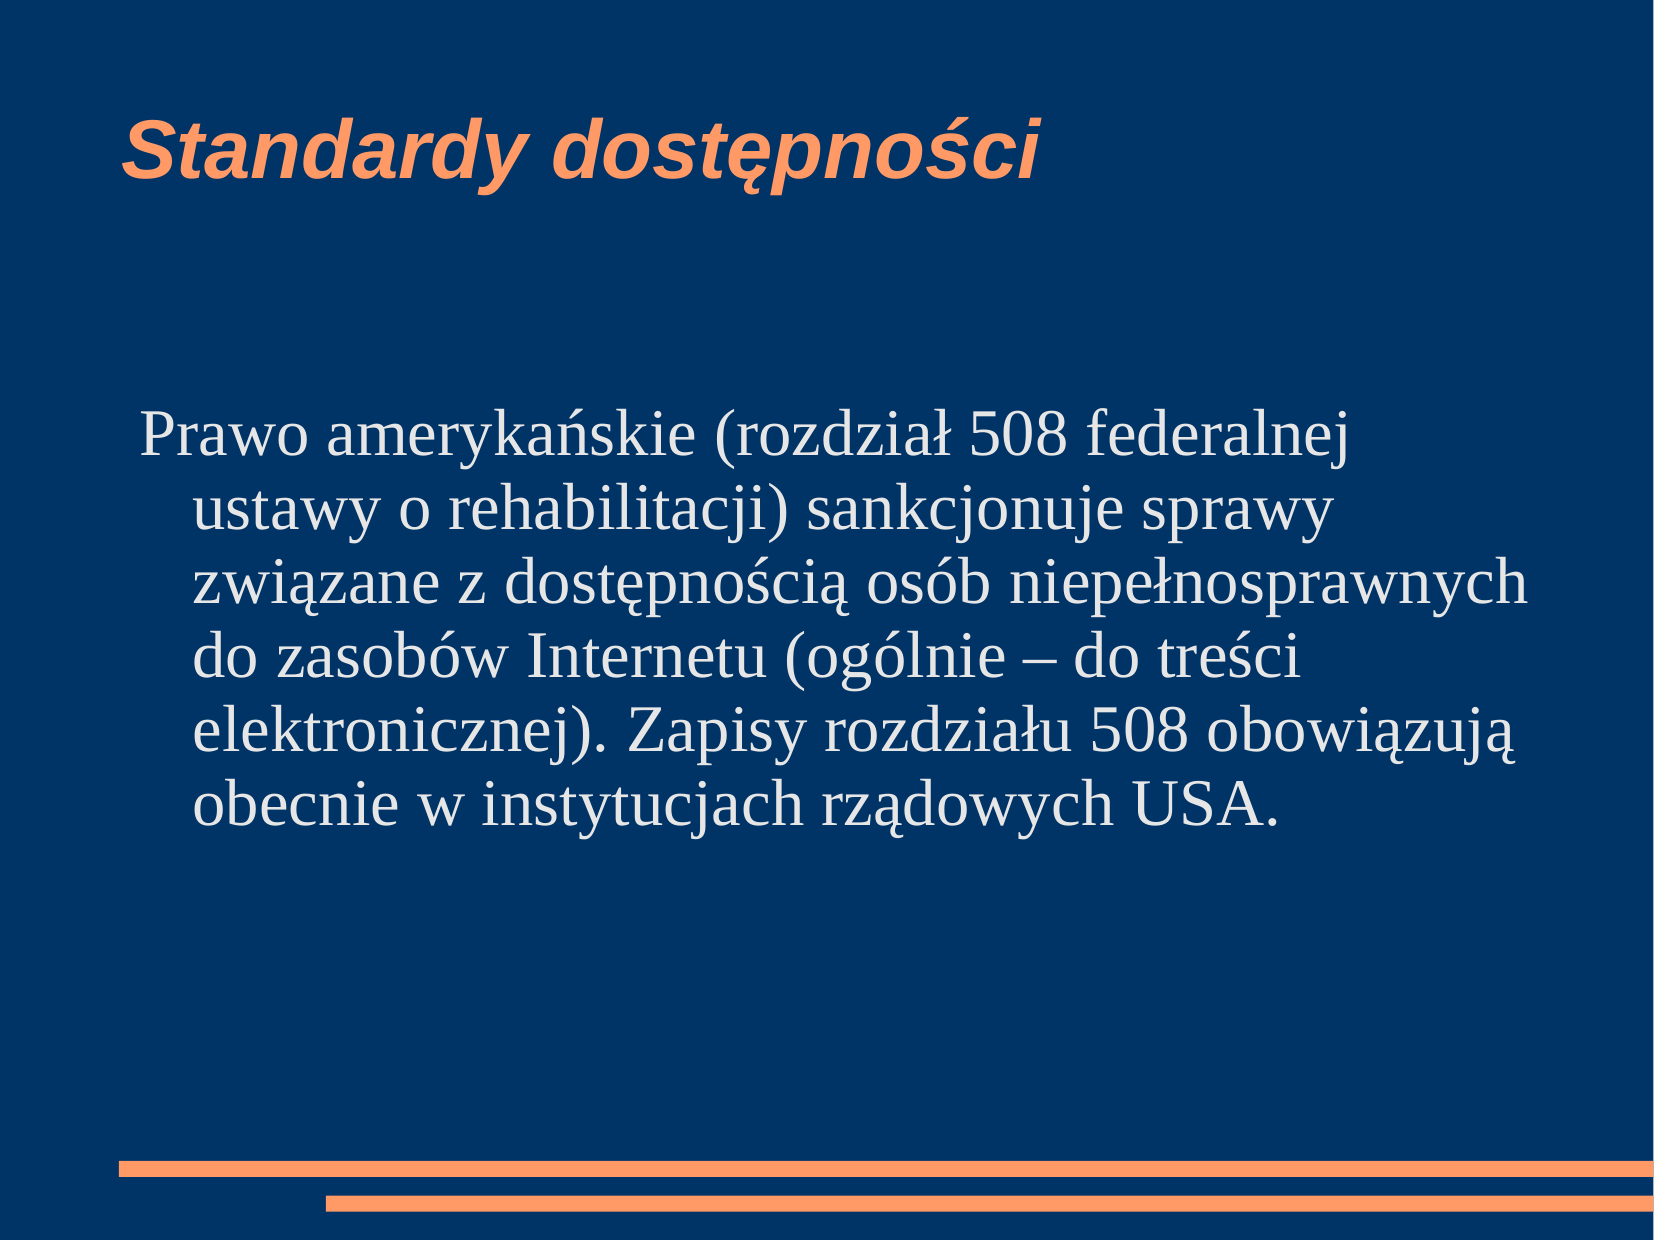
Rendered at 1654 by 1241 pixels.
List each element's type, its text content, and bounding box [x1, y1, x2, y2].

title Standardy dostępności [121, 53, 1534, 247]
list Prawo amerykańskie (rozdział 508 federalnej ustawy o rehabilitacji) sankcjonuje sprawy związane z dostępnością osób niepełnosprawnych do zasobów Internetu (ogólnie – do treści elektronicznej). Zapisy rozdziału 508 obowiązują obecnie w instytucjach rządowych USA. [121, 322, 1561, 1118]
